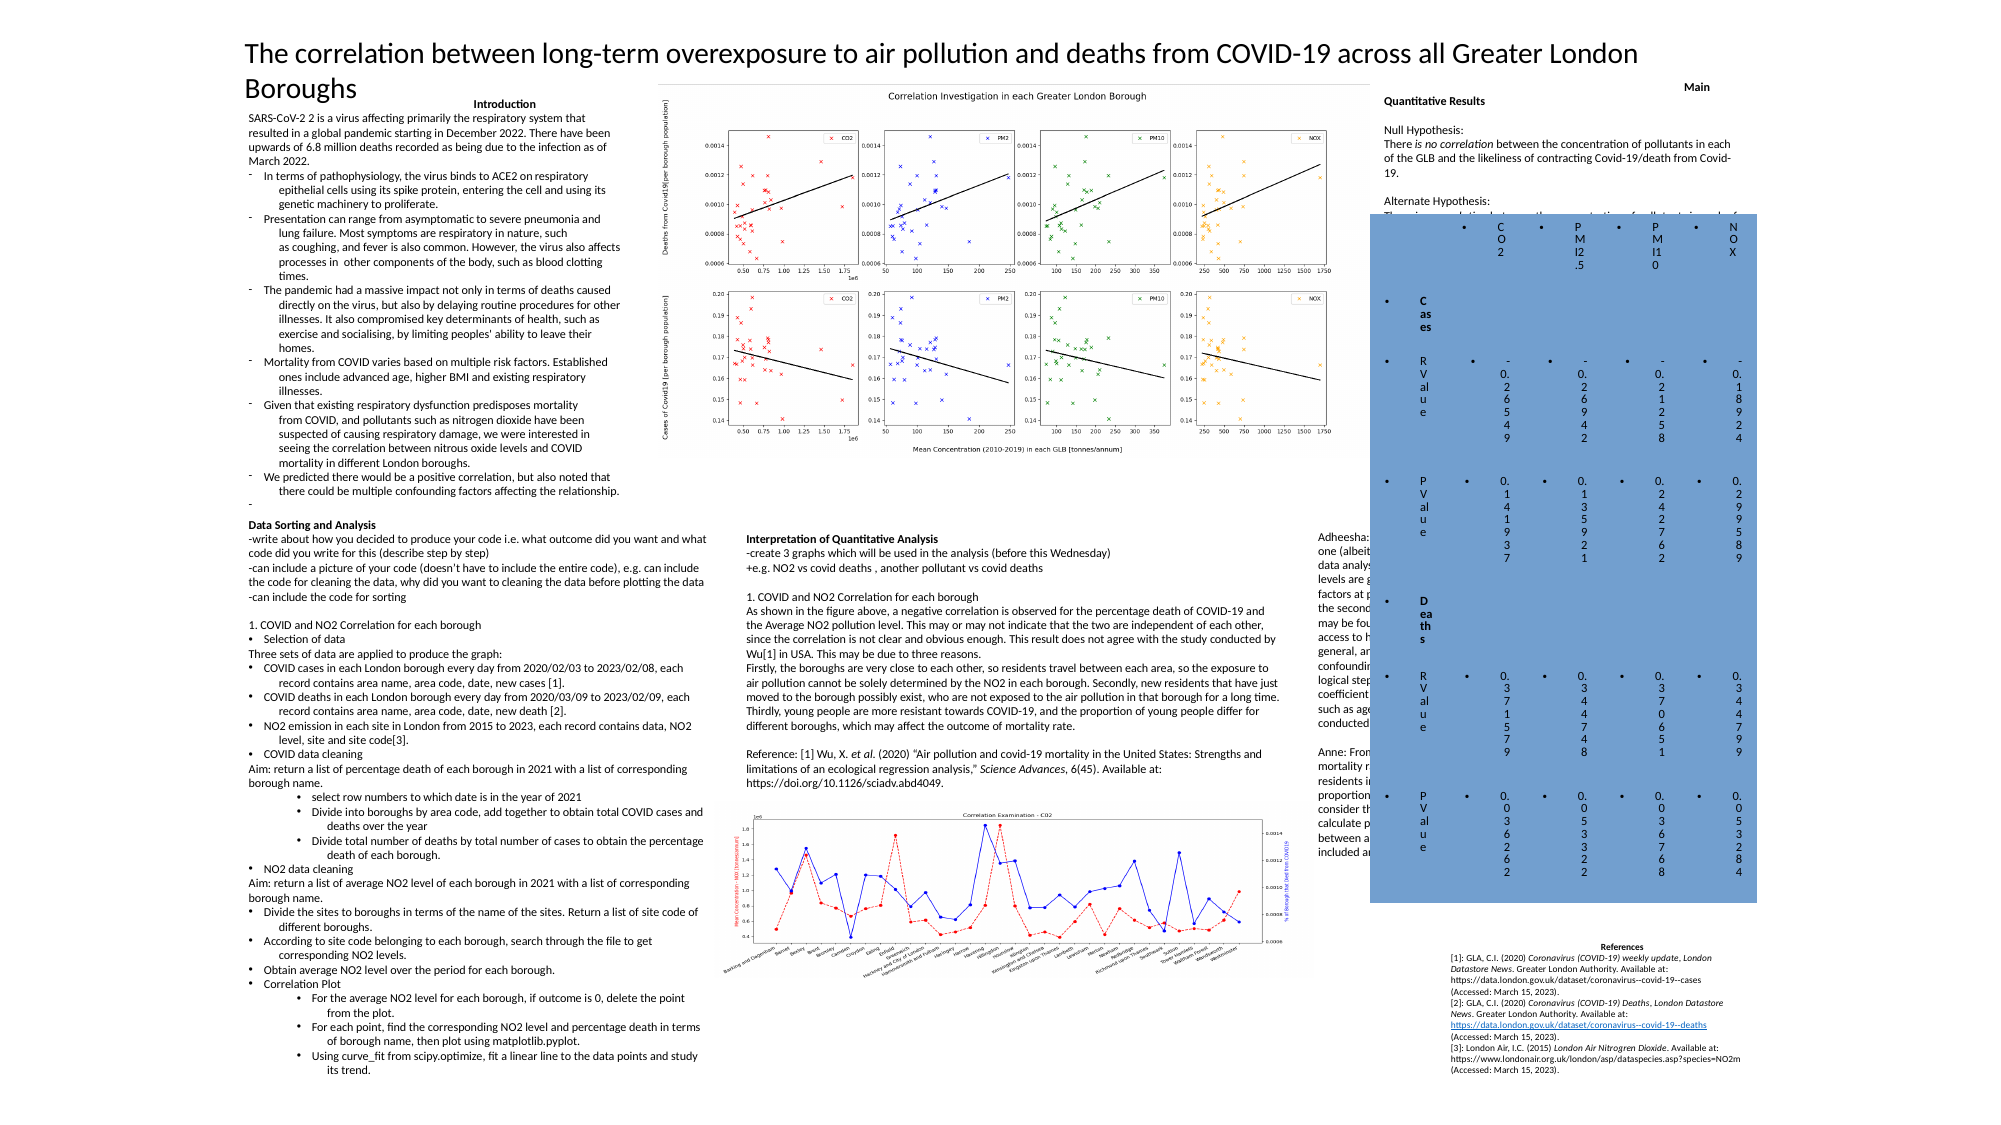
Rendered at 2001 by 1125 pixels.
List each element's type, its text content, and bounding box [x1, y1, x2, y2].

table_cell -0.18924 [1679, 349, 1757, 469]
table_cell 0.370651 [1602, 663, 1679, 783]
table_cell [1602, 588, 1679, 663]
table_header [1370, 214, 1447, 289]
table_cell [1525, 289, 1602, 349]
table_cell 0.135921 [1525, 469, 1602, 588]
text_box The correlation between long-term overexposure to air pollution and deaths from COVID-19 across all Greater London Boroughs [229, 26, 1771, 114]
text_box Introduction SARS-CoV-2 2 is a virus affecting primarily the respiratory system that resulted in a global pandemic starting in December 2022. There have been upwards of 6.8 million deaths recorded as being due to the infection as of March 2022. In terms of pathophysiology, the virus binds to ACE2 on respiratory epithelial cells using its spike protein, entering the cell and using its genetic machinery to proliferate. Presentation can range from asymptomatic to severe pneumonia and lung failure. Most symptoms are respiratory in nature, such as coughing, and fever is also common. However, the virus also affects processes in other components of the body, such as blood clotting times. The pandemic had a massive impact not only in terms of deaths caused directly on the virus, but also by delaying routine procedures for other illnesses. It also compromised key determinants of health, such as exercise and socialising, by limiting peoples' ability to leave their homes. Mortality from COVID varies based on multiple risk factors. Established ones include advanced age, higher BMI and existing respiratory illnesses. Given that existing respiratory dysfunction predisposes mortality from COVID, and pollutants such as nitrogen dioxide have been suspected of causing respiratory damage, we were interested in seeing the correlation between nitrous oxide levels and COVID mortality in different London boroughs. We predicted there would be a positive correlation, but also noted that there could be multiple confounding factors affecting the relationship. [244, 79, 627, 500]
text_box Data Sorting and Analysis -write about how you decided to produce your code i.e. what outcome did you want and what code did you write for this (describe step by step) -can include a picture of your code (doesn’t have to include the entire code), e.g. can include the code for cleaning the data, why did you want to cleaning the data before plotting the data -can include the code for sorting 1. COVID and NO2 Correlation for each borough Selection of data Three sets of data are applied to produce the graph: COVID cases in each London borough every day from 2020/02/03 to 2023/02/08, each record contains area name, area code, date, new cases [1]. COVID deaths in each London borough every day from 2020/03/09 to 2023/02/09, each record contains area name, area code, date, new death [2]. NO2 emission in each site in London from 2015 to 2023, each record contains data, NO2 level, site and site code[3]. COVID data cleaning Aim: return a list of percentage death of each borough in 2021 with a list of corresponding borough name. select row numbers to which date is in the year of 2021 Divide into boroughs by area code, add together to obtain total COVID cases and deaths over the year Divide total number of deaths by total number of cases to obtain the percentage death of each borough. NO2 data cleaning Aim: return a list of average NO2 level of each borough in 2021 with a list of corresponding borough name. Divide the sites to boroughs in terms of the name of the sites. Return a list of site code of different boroughs. According to site code belonging to each borough, search through the file to get corresponding NO2 levels. Obtain average NO2 level over the period for each borough. Correlation Plot For the average NO2 level for each borough, if outcome is 0, delete the point from the plot. For each point, find the corresponding NO2 level and percentage death in terms of borough name, then plot using matplotlib.pyplot. Using curve_fit from scipy.optimize, fit a linear line to the data points and study its trend. [244, 500, 715, 1103]
table_cell [1447, 289, 1525, 349]
table_cell 0.299589 [1679, 469, 1757, 588]
table_cell Cases [1370, 289, 1447, 349]
table_cell [1525, 588, 1602, 663]
table_cell 0.141937 [1447, 469, 1525, 588]
table_cell 0.242762 [1602, 469, 1679, 588]
table_cell 0.344799 [1679, 663, 1757, 783]
table_header NOX [1679, 214, 1757, 289]
table_cell 0.053322 [1525, 783, 1602, 903]
table_cell 0.053284 [1679, 783, 1757, 903]
table_cell [1679, 289, 1757, 349]
table_cell 0.371579 [1447, 663, 1525, 783]
table_cell -0.21258 [1602, 349, 1679, 469]
table_header PMI10 [1602, 214, 1679, 289]
table_cell [1447, 588, 1525, 663]
table_cell P Value [1370, 783, 1447, 903]
table_cell 0.344748 [1525, 663, 1602, 783]
text_box References [1]: GLA, C.I. (2020) Coronavirus (COVID-19) weekly update, London Datastore News. Greater London Authority. Available at: https://data.london.gov.uk/dataset/coronavirus--covid-19--cases (Accessed: March 15, 2023). [2]: GLA, C.I. (2020) Coronavirus (COVID-19) Deaths, London Datastore News. Greater London Authority. Available at: https://data.london.gov.uk/dataset/coronavirus--covid-19--deaths (Accessed: March 15, 2023). [3]: London Air, I.C. (2015) London Air Nitrogren Dioxide. Available at: https://www.londonair.org.uk/london/asp/dataspecies.asp?species=NO2m (Accessed: March 15, 2023). [1285, 910, 1756, 1100]
text_box Interpretation of Quantitative Analysis -create 3 graphs which will be used in the analysis (before this Wednesday) +e.g. NO2 vs covid deaths , another pollutant vs covid deaths 1. COVID and NO2 Correlation for each borough As shown in the figure above, a negative correlation is observed for the percentage death of COVID-19 and the Average NO2 pollution level. This may or may not indicate that the two are independent of each other, since the correlation is not clear and obvious enough. This result does not agree with the study conducted by Wu[1] in USA. This may be due to three reasons. Firstly, the boroughs are very close to each other, so residents travel between each area, so the exposure to air pollution cannot be solely determined by the NO2 in each borough. Secondly, new residents that have just moved to the borough possibly exist, who are not exposed to the air pollution in that borough for a long time. Thirdly, young people are more resistant towards COVID-19, and the proportion of young people differ for different boroughs, which may affect the outcome of mortality rate. Reference: [1] Wu, X. et al. (2020) “Air pollution and covid-19 mortality in the United States: Strengths and limitations of an ecological regression analysis,” Science Advances, 6(45). Available at: https://doi.org/10.1126/sciadv.abd4049. [741, 500, 1286, 801]
table_cell -0.26942 [1525, 349, 1602, 469]
table_cell 0.036262 [1447, 783, 1525, 903]
table_cell P Value [1370, 469, 1447, 588]
table_cell Deaths [1370, 588, 1447, 663]
table_cell -0.26549 [1447, 349, 1525, 469]
table_cell 0.036768 [1602, 783, 1679, 903]
table_cell [1602, 289, 1679, 349]
picture [714, 801, 1314, 978]
table_cell R Value [1370, 349, 1447, 469]
table_header CO2 [1447, 214, 1525, 289]
table_header PMI2.5 [1525, 214, 1602, 289]
picture [658, 84, 1370, 458]
table_cell R Value [1370, 663, 1447, 783]
text_box Main Quantitative Results Null Hypothesis: There is no correlation between the concentration of pollutants in each of the GLB and the likeliness of contracting Covid-19/death from Covid-19. Alternate Hypothesis: There is a correlation between the concentration of pollutants in each of the GLB and the likeliness of contracting Covid-19/death from Covid-19. In the case of the correlation of Cases of Covid-19 and Air pollution concentration in each of GLB, with a p-value of >0.05, there is insufficient evidence to whether we can accept or reject the null hypothesis. However, In the case of the correlation of Deaths from Covid-19 and Air pollution in each of the GLB, with a p-value of <0.05 (or = 0.05), there is sufficient evidence to rejected the null hypothesis on the 95% confidence interval. This significant result proposes it is extremely likely that there is a correlation between Air Pollution and Death from Covid-19 in each of the Greater London Boroughs. [1369, 71, 1756, 214]
table_cell [1679, 588, 1757, 663]
